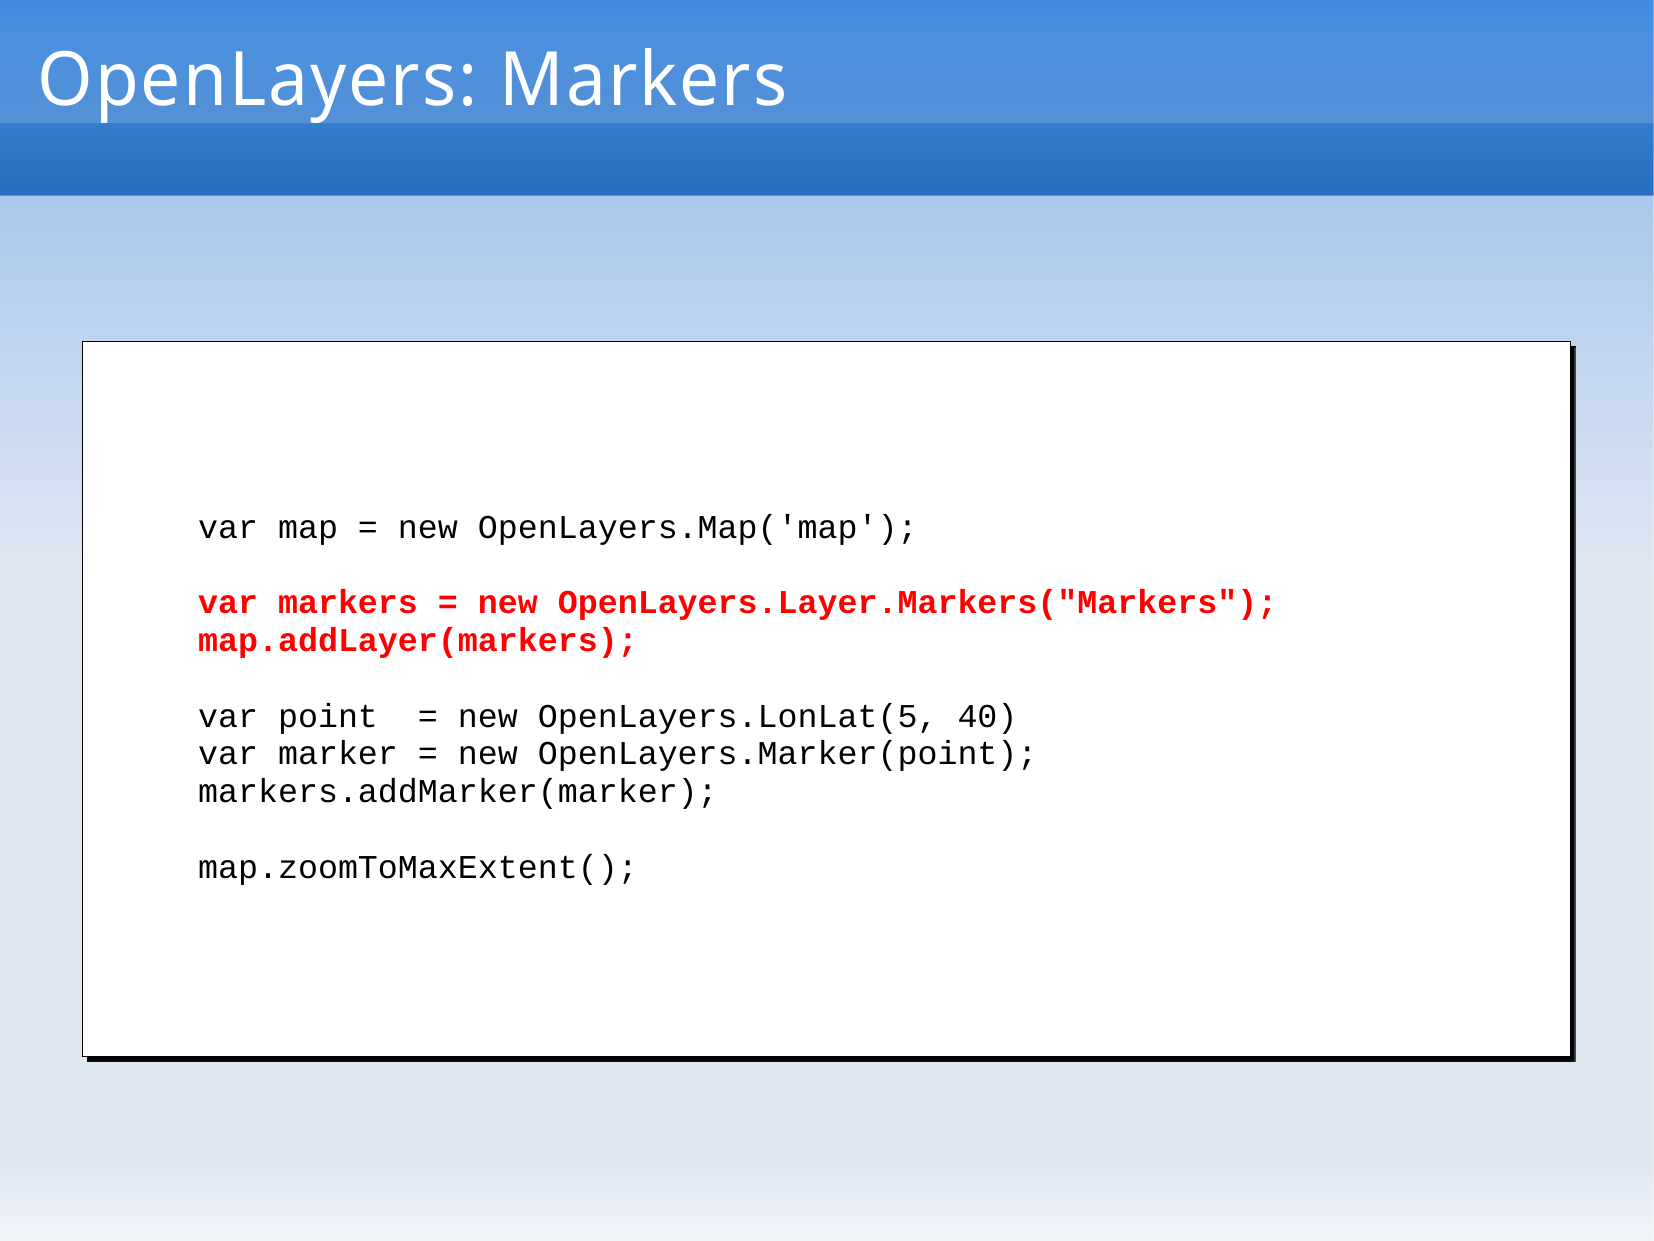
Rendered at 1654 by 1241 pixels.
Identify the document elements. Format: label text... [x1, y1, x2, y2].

picture [0, 0, 1654, 1241]
subtitle var map = new OpenLayers.Map('map'); var markers = new OpenLayers.Layer.Markers("Markers"); map.addLayer(markers); var point = new OpenLayers.LonLat(5, 40) var marker = new OpenLayers.Marker(point); markers.addMarker(marker); map.zoomToMaxExtent(); [82, 341, 1571, 1057]
title OpenLayers: Markers [37, 2, 1463, 151]
